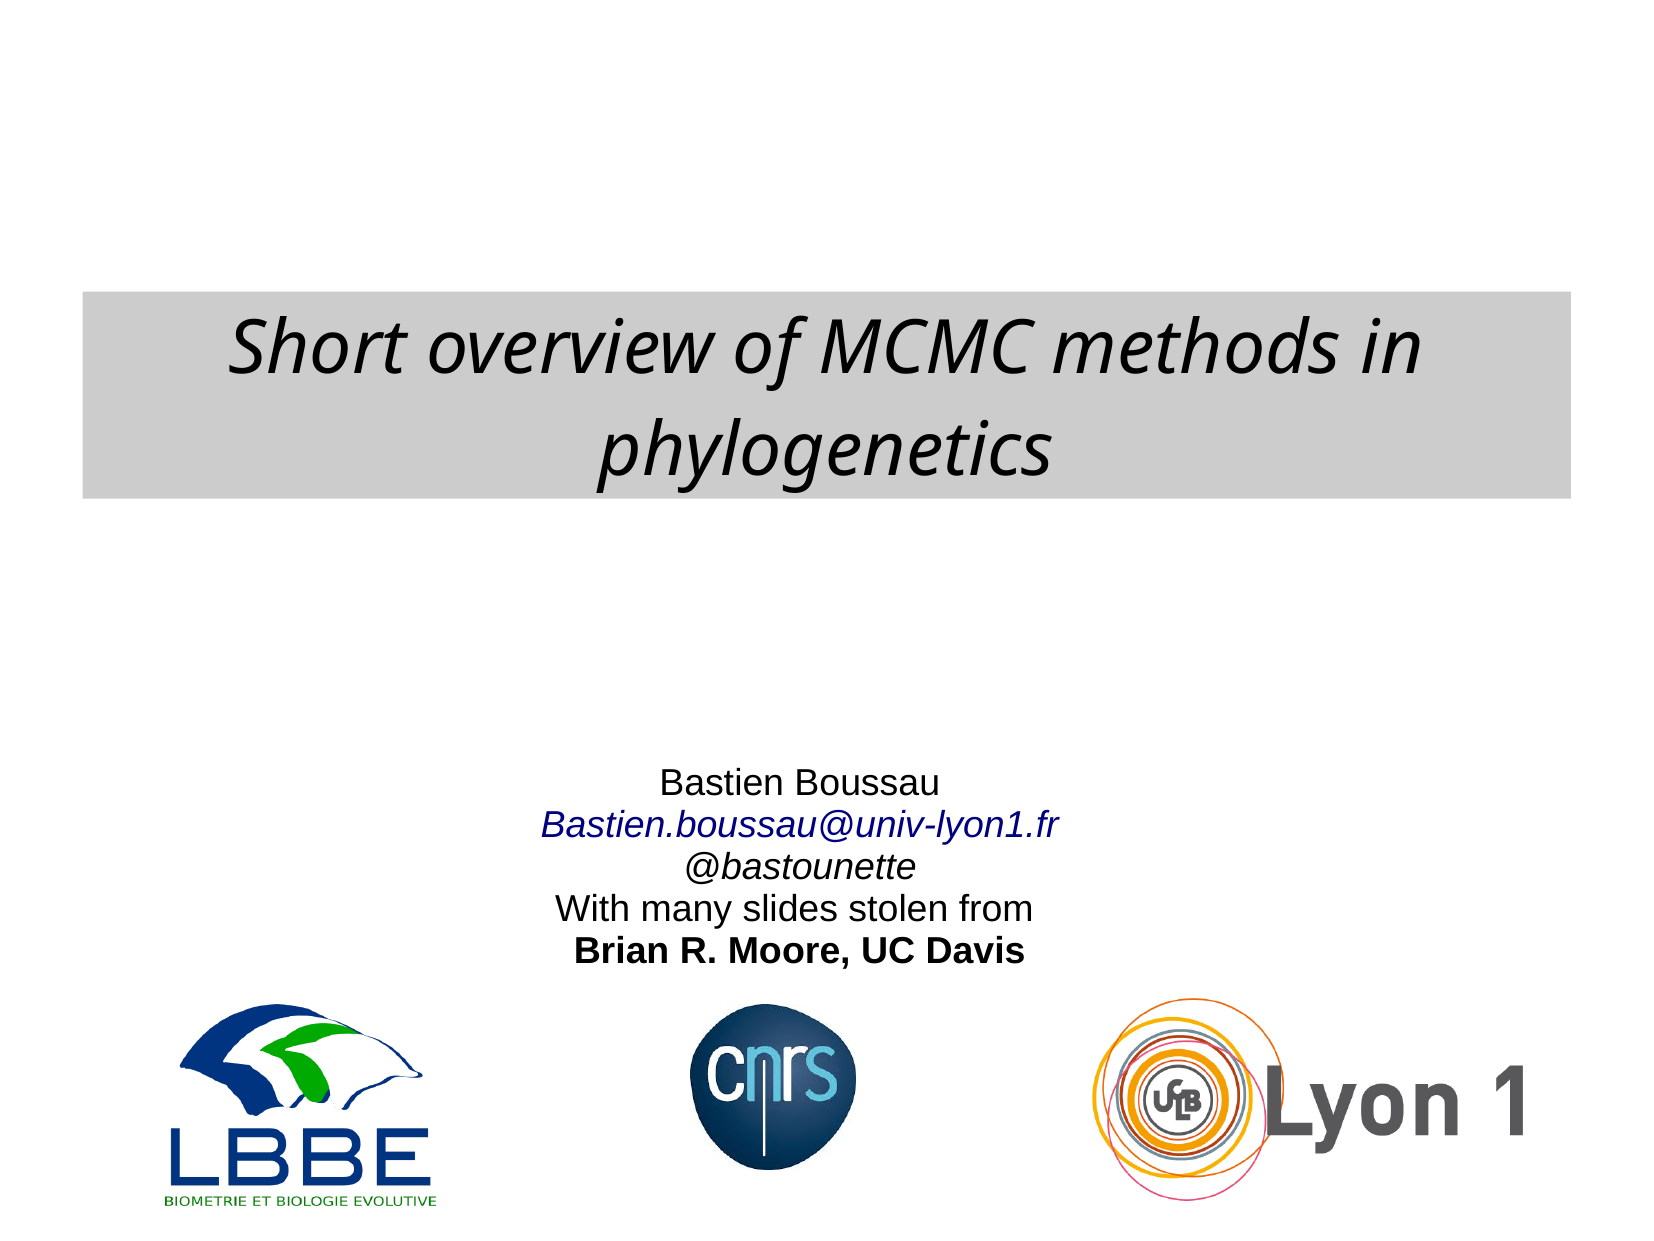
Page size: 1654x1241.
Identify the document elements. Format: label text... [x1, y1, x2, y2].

picture [165, 1004, 436, 1206]
text_box Bastien Boussau Bastien.boussau@univ-lyon1.fr @bastounette With many slides stolen from Brian R. Moore, UC Davis [432, 754, 1168, 980]
picture [690, 1004, 856, 1171]
title Short overview of MCMC methods in phylogenetics [82, 291, 1571, 499]
picture [1080, 989, 1537, 1209]
